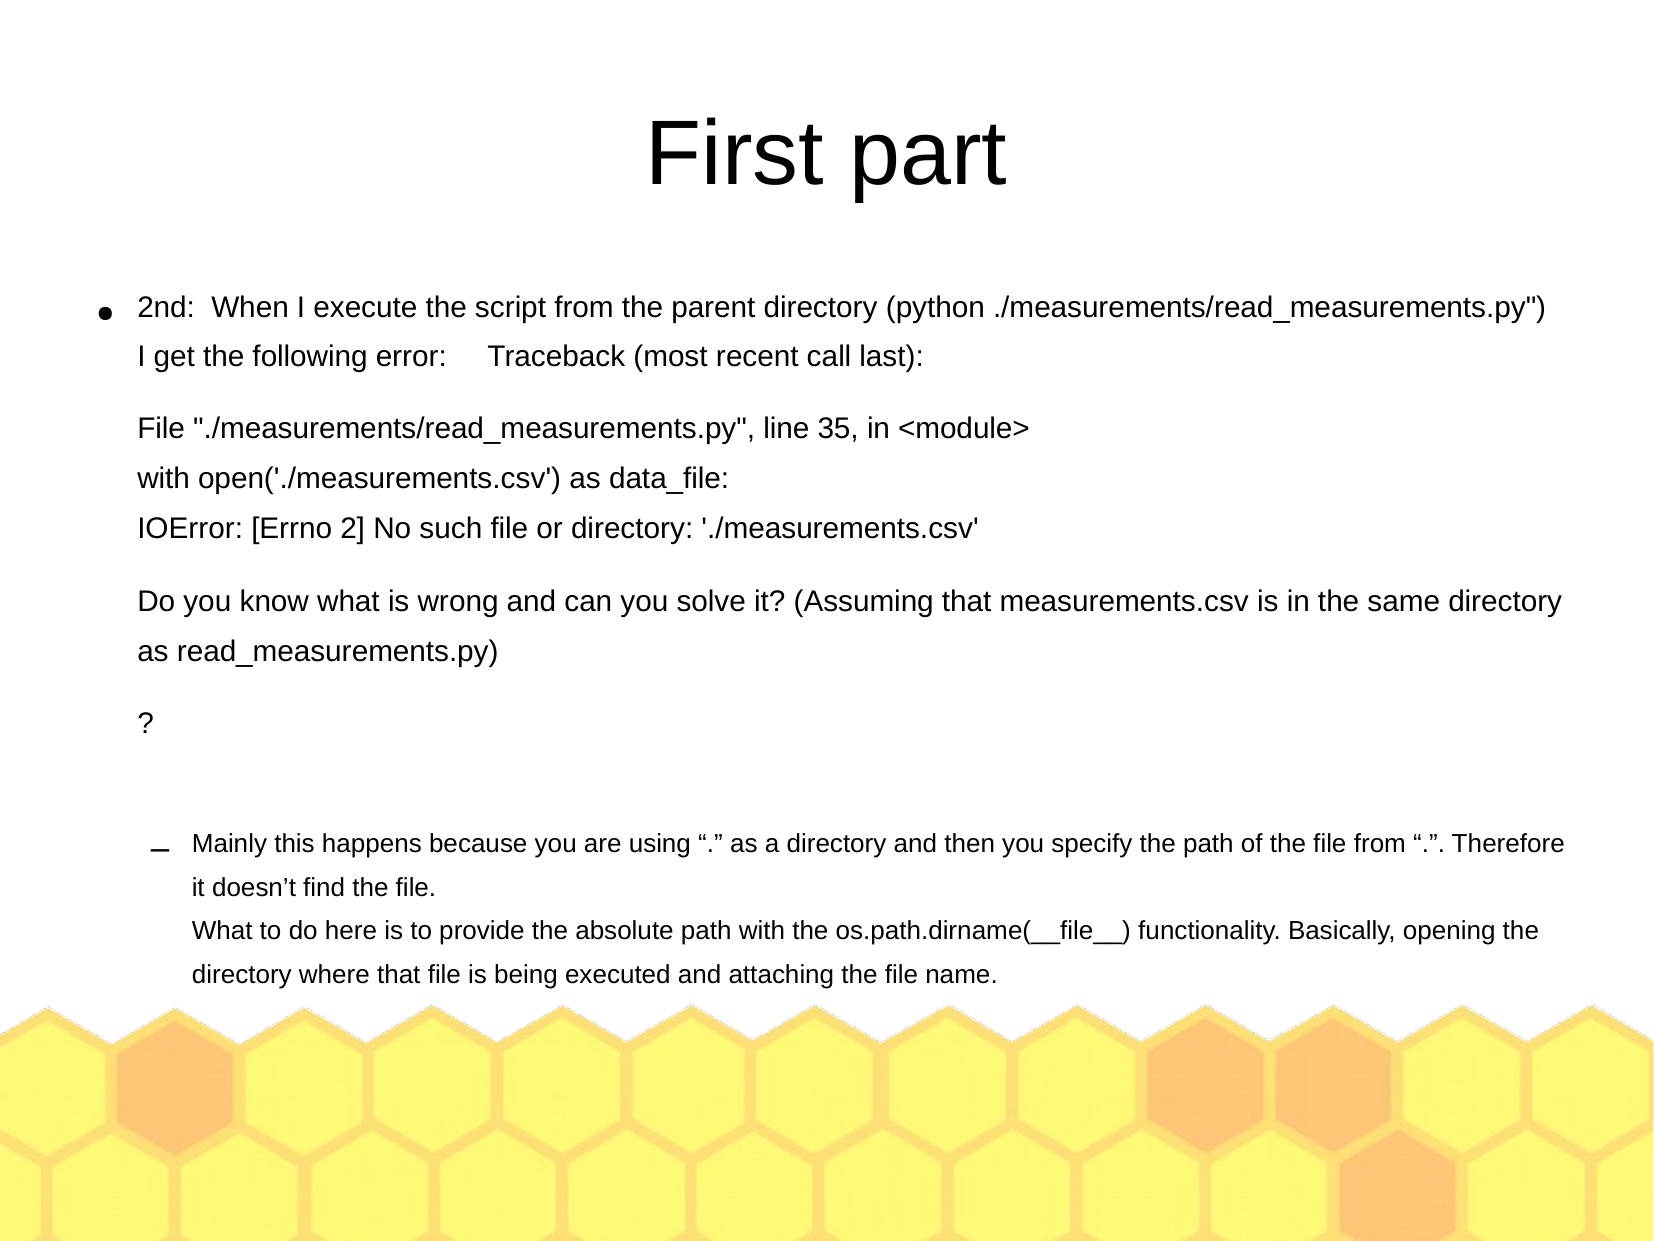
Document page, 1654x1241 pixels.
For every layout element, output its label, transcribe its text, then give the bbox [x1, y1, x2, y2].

picture [0, 1001, 1654, 1241]
list 2nd: When I execute the script from the parent directory (python ./measurements/read_measurements.py") I get the following error: Traceback (most recent call last): File "./measurements/read_measurements.py", line 35, in <module> with open('./measurements.csv') as data_file: IOError: [Errno 2] No such file or directory: './measurements.csv' Do you know what is wrong and can you solve it? (Assuming that measurements.csv is in the same directory as read_measurements.py) ? Mainly this happens because you are using “.” as a directory and then you specify the path of the file from “.”. Therefore it doesn’t find the file. What to do here is to provide the absolute path with the os.path.dirname(__file__) functionality. Basically, opening the directory where that file is being executed and attaching the file name. [82, 290, 1571, 1010]
title First part [82, 49, 1571, 257]
